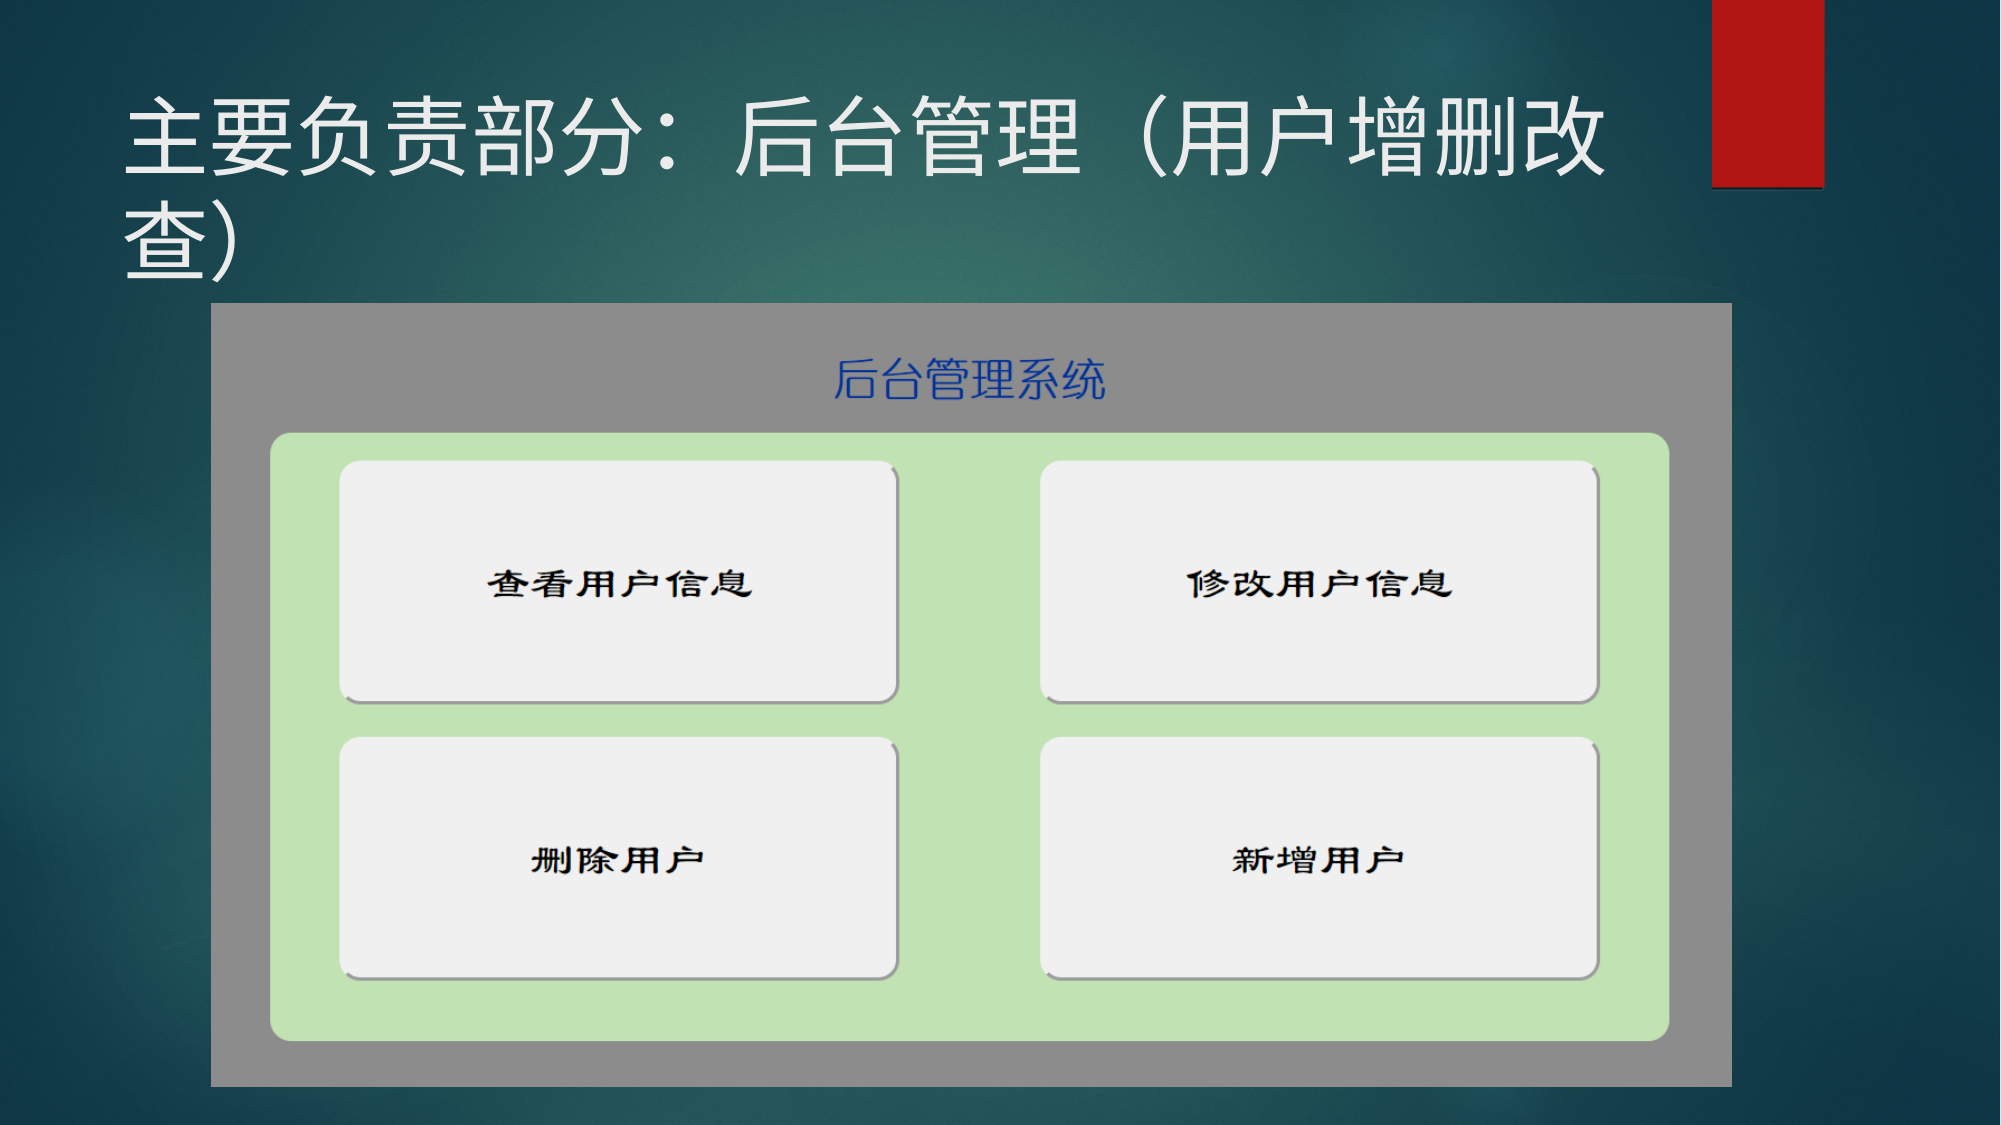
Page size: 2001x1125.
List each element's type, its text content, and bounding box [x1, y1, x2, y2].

title 主要负责部分：后台管理（用户增删改查） [106, 74, 1649, 304]
picture [0, 0, 2001, 1125]
